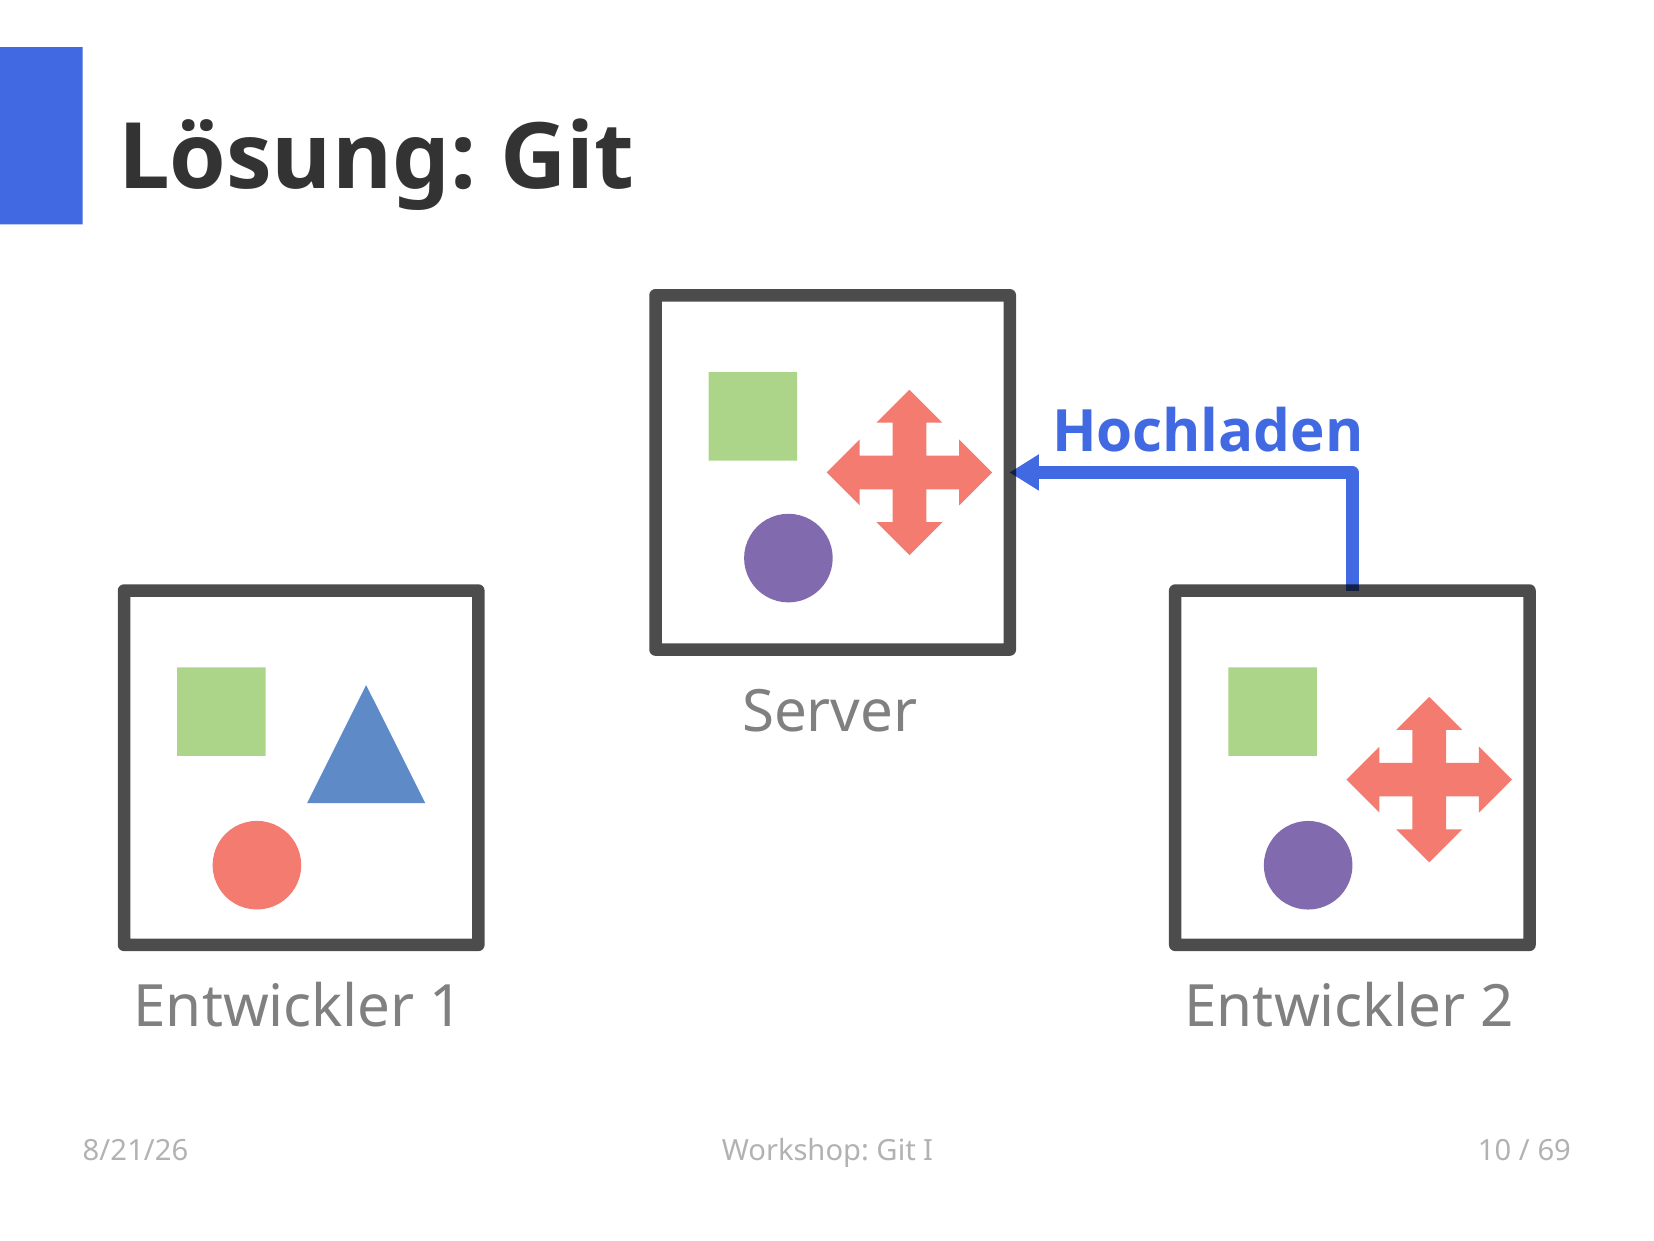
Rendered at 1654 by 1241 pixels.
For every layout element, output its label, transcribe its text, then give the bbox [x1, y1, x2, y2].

text_box [826, 389, 993, 556]
text_box [708, 372, 798, 461]
text_box [744, 513, 833, 603]
text_box [212, 820, 302, 910]
text_box [1228, 667, 1317, 756]
text_box Entwickler 1 [118, 944, 479, 1063]
text_box [1346, 696, 1512, 863]
text_box [177, 667, 266, 756]
text_box Hochladen [1009, 342, 1406, 516]
text_box [307, 685, 426, 804]
text_box [1263, 820, 1353, 910]
text_box Server [649, 649, 1010, 768]
text_box Entwickler 2 [1169, 944, 1530, 1063]
title Lösung: Git [118, 49, 1571, 257]
